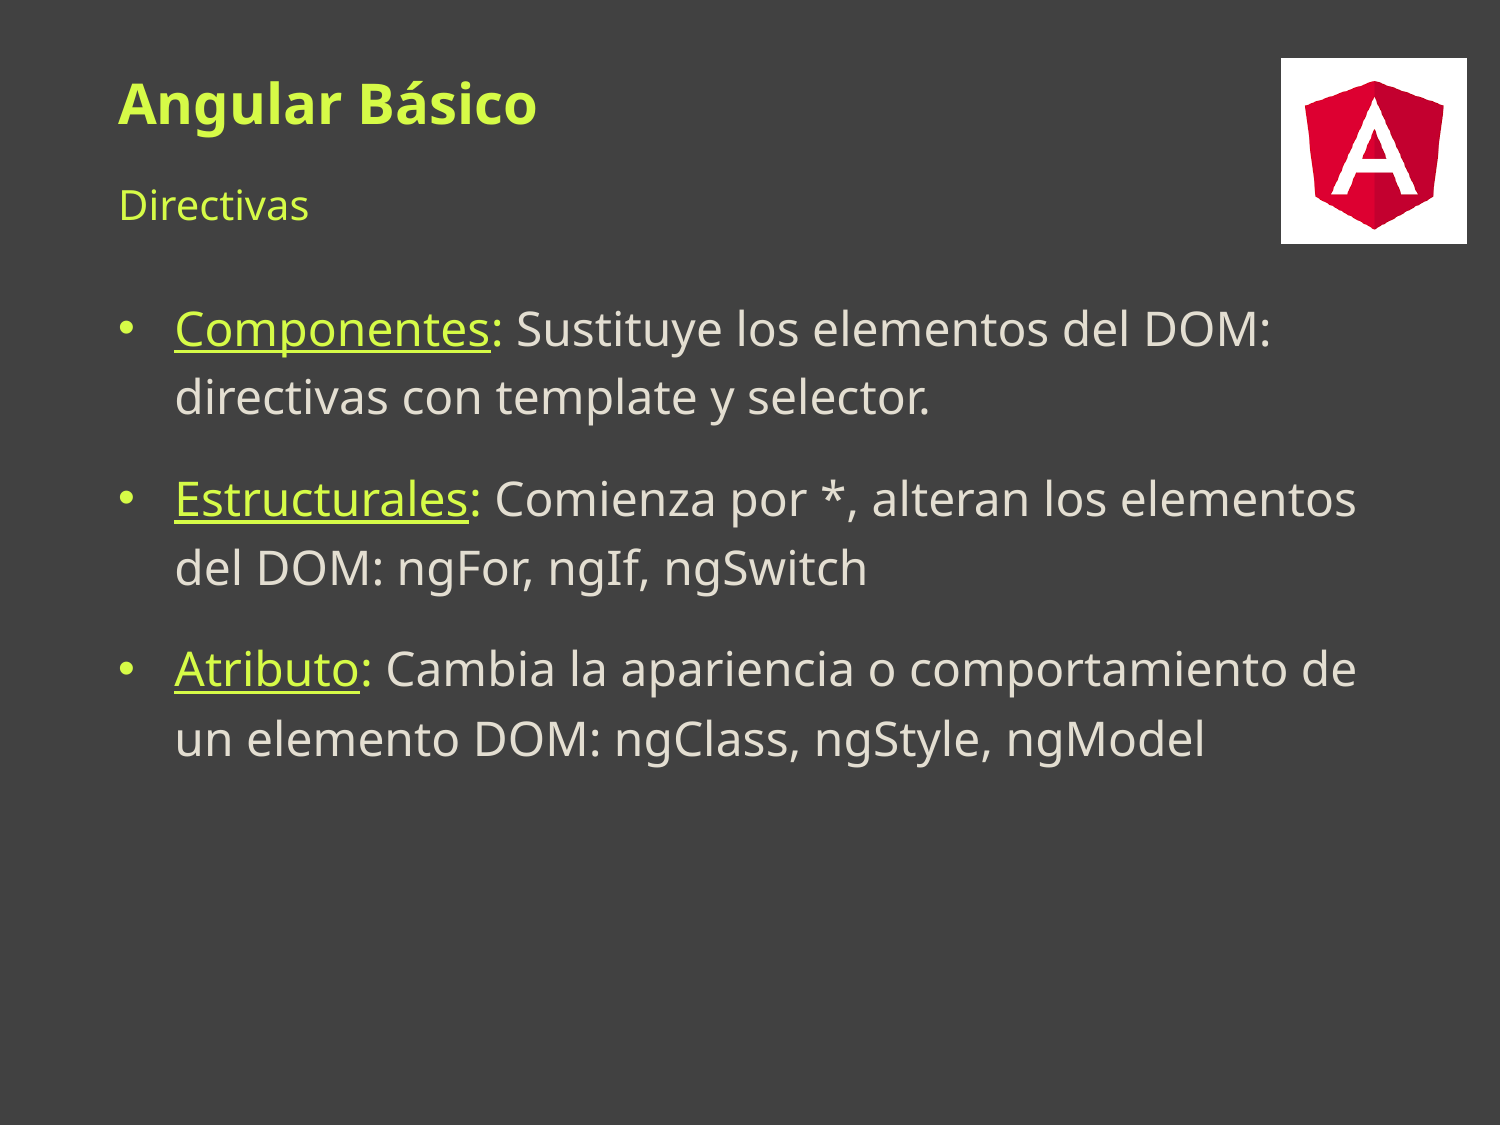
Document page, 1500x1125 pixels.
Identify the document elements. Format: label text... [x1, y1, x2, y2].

title Angular Básico [103, 59, 1282, 144]
list Componentes: Sustituye los elementos del DOM: directivas con template y selector. Estructurales: Comienza por *, alteran los elementos del DOM: ngFor, ngIf, ngSwitch Atributo: Cambia la apariencia o comportamiento de un elemento DOM: ngClass, ngStyle, ngModel [103, 278, 1397, 1014]
picture [1281, 58, 1467, 244]
list Directivas [103, 163, 1282, 244]
